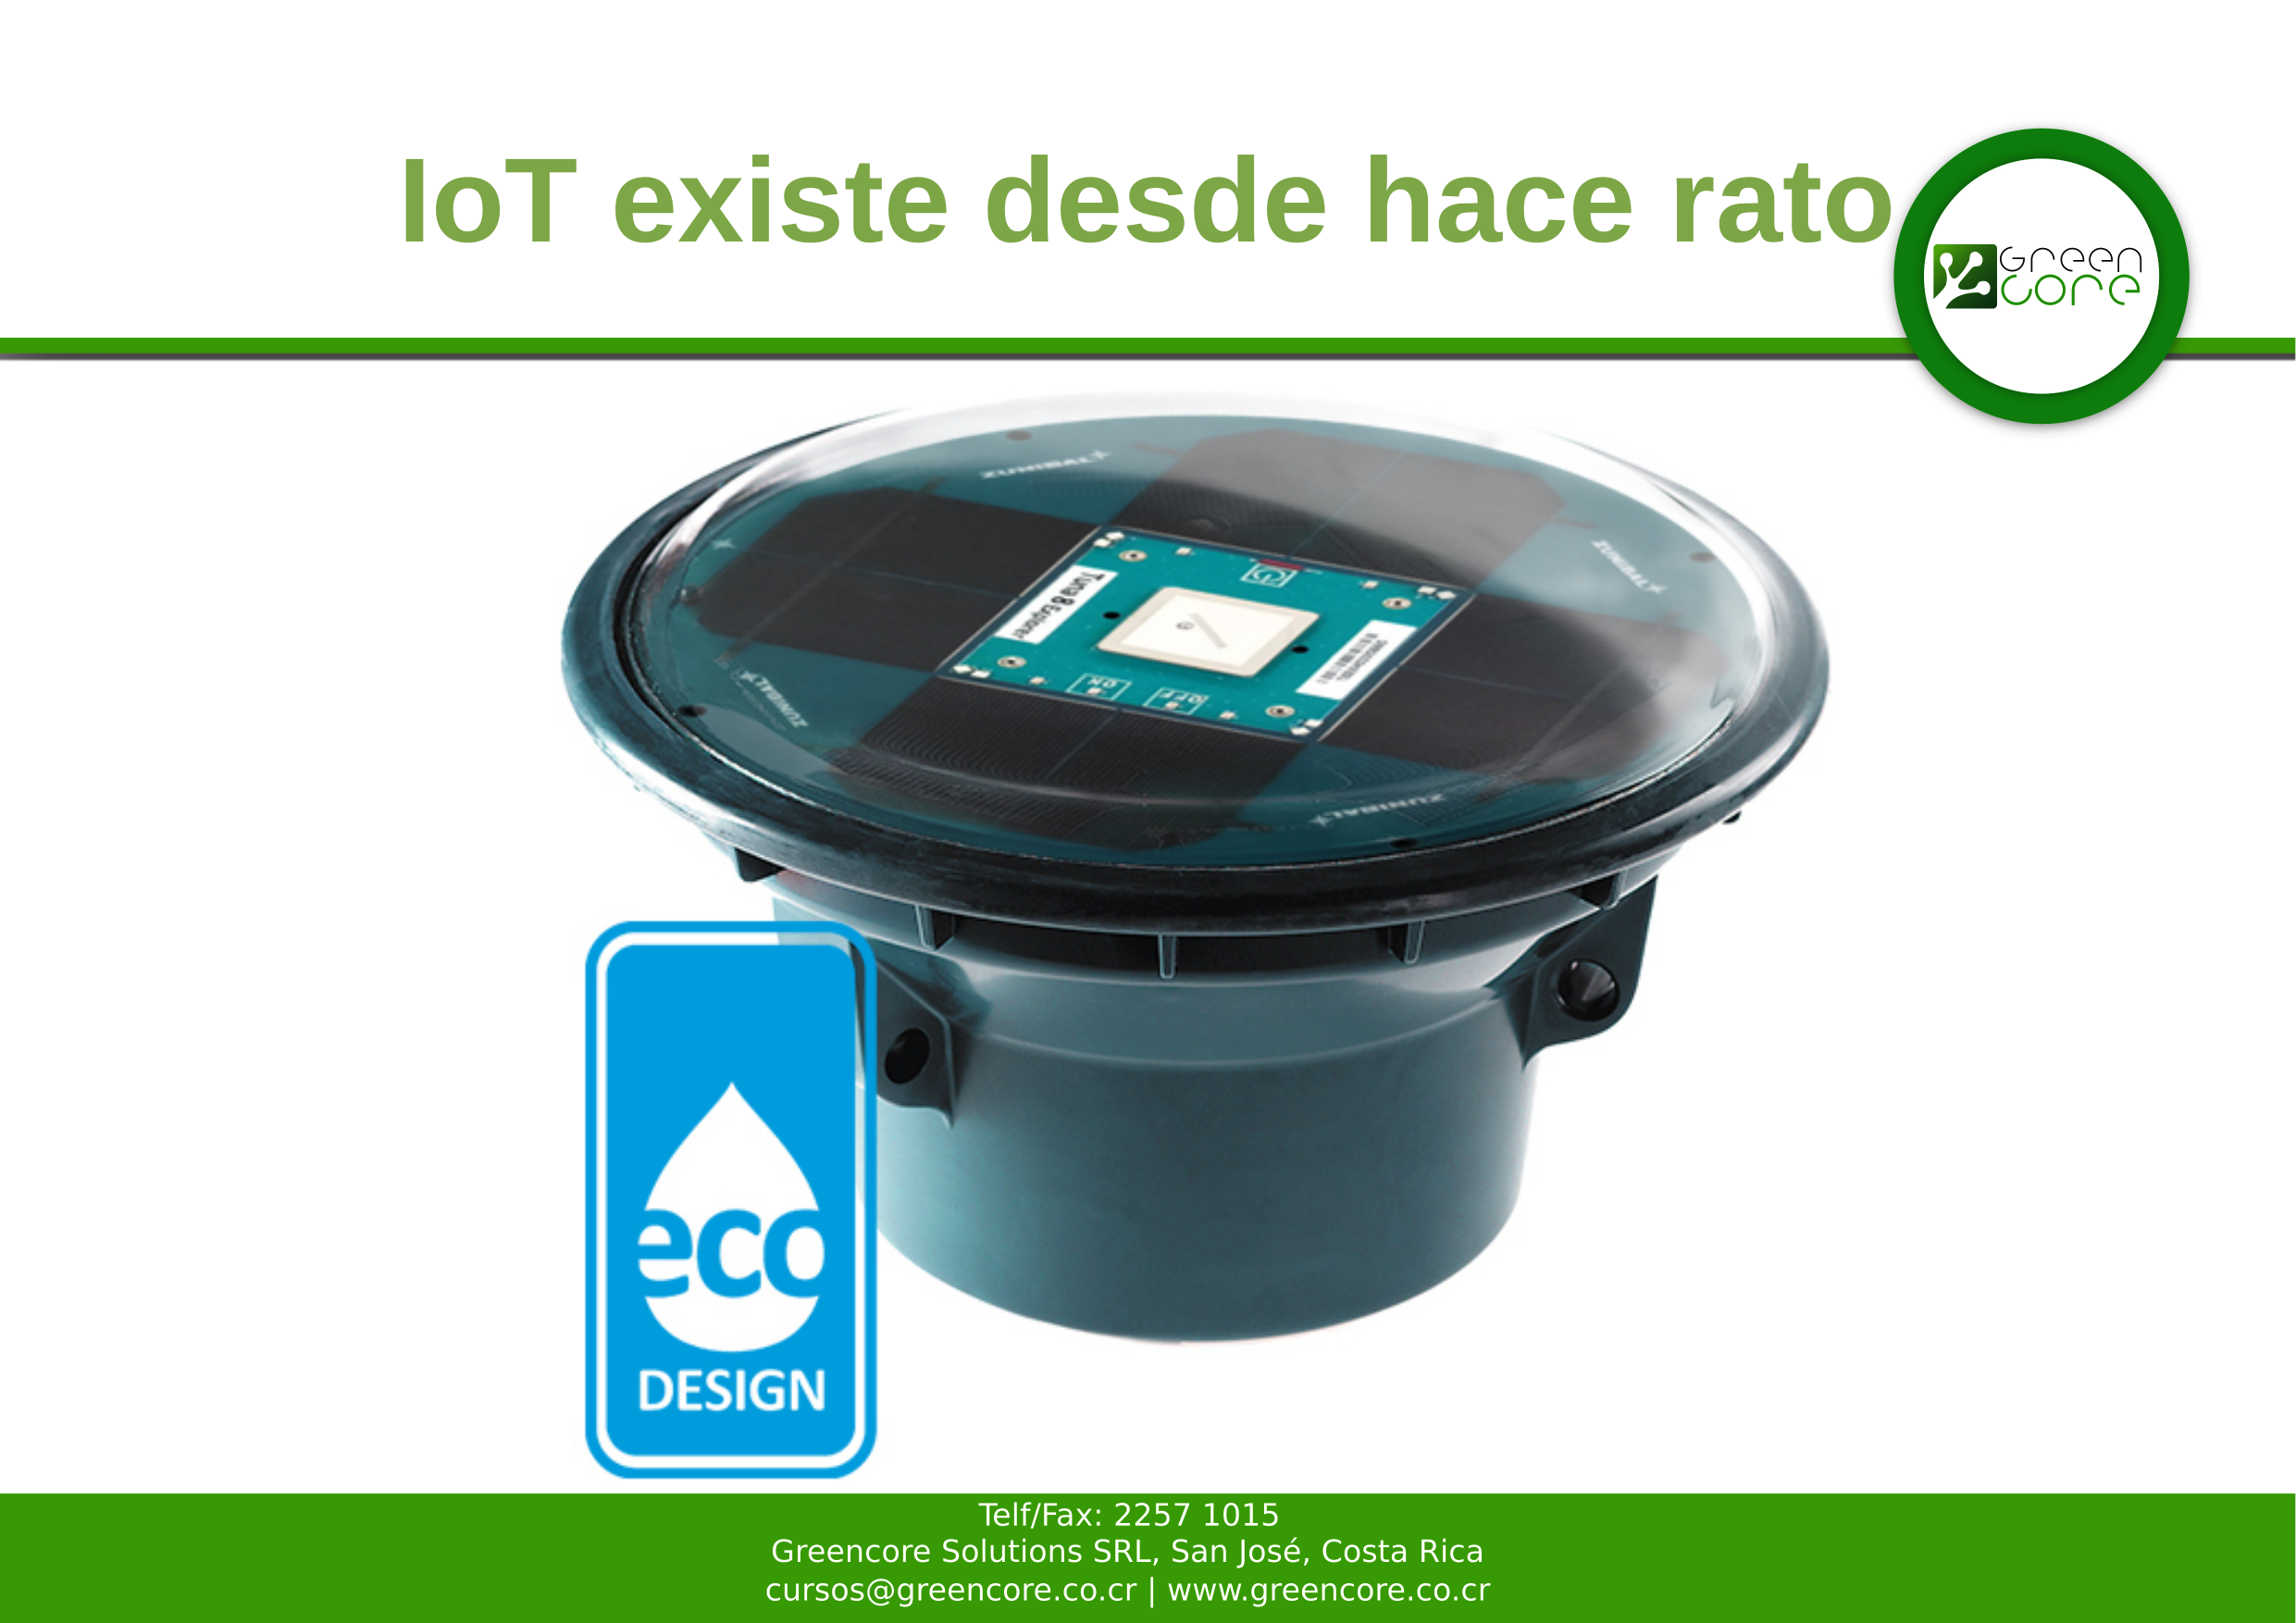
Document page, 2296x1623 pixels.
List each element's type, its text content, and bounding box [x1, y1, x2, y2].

picture [0, 0, 2296, 1623]
title IoT existe desde hace rato [115, 64, 2181, 336]
